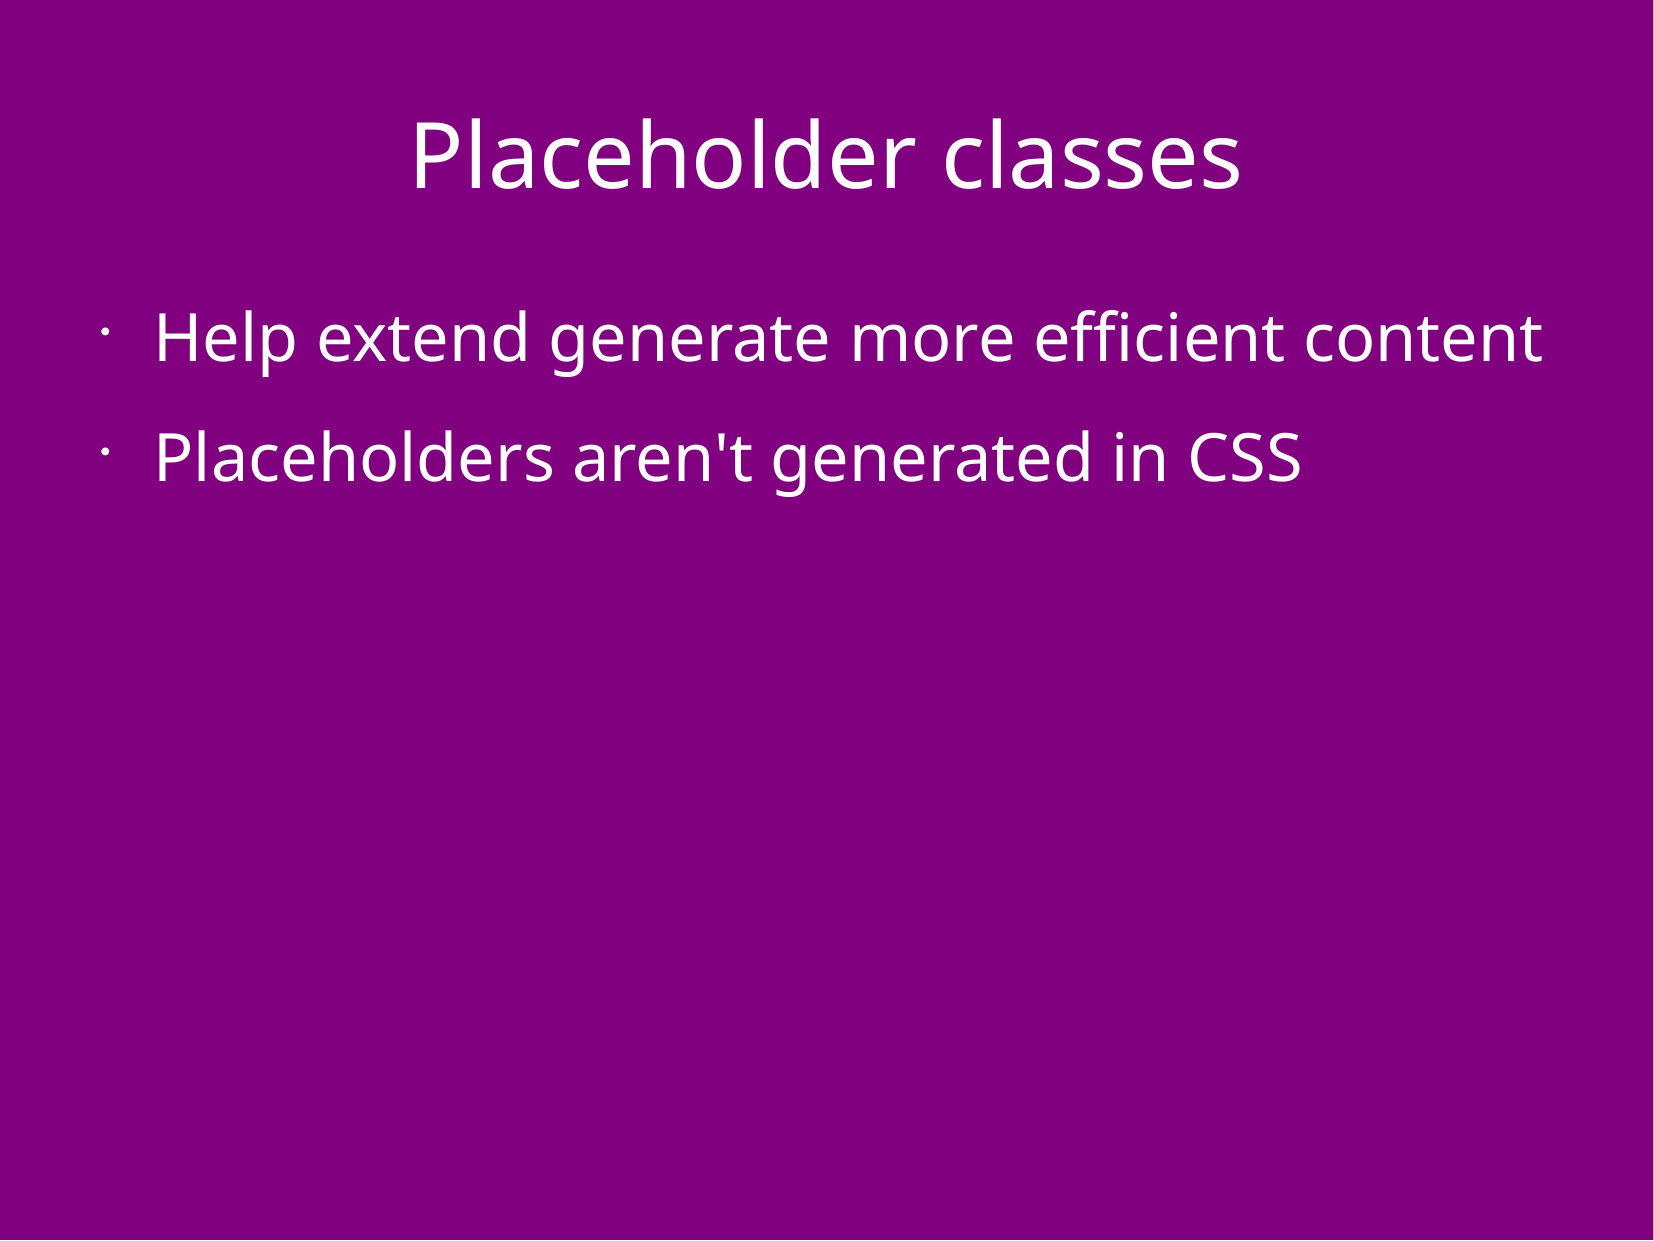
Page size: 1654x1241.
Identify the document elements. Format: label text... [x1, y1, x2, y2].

list Help extend generate more efficient content Placeholders aren't generated in CSS [82, 290, 1571, 1094]
title Placeholder classes [82, 49, 1571, 257]
